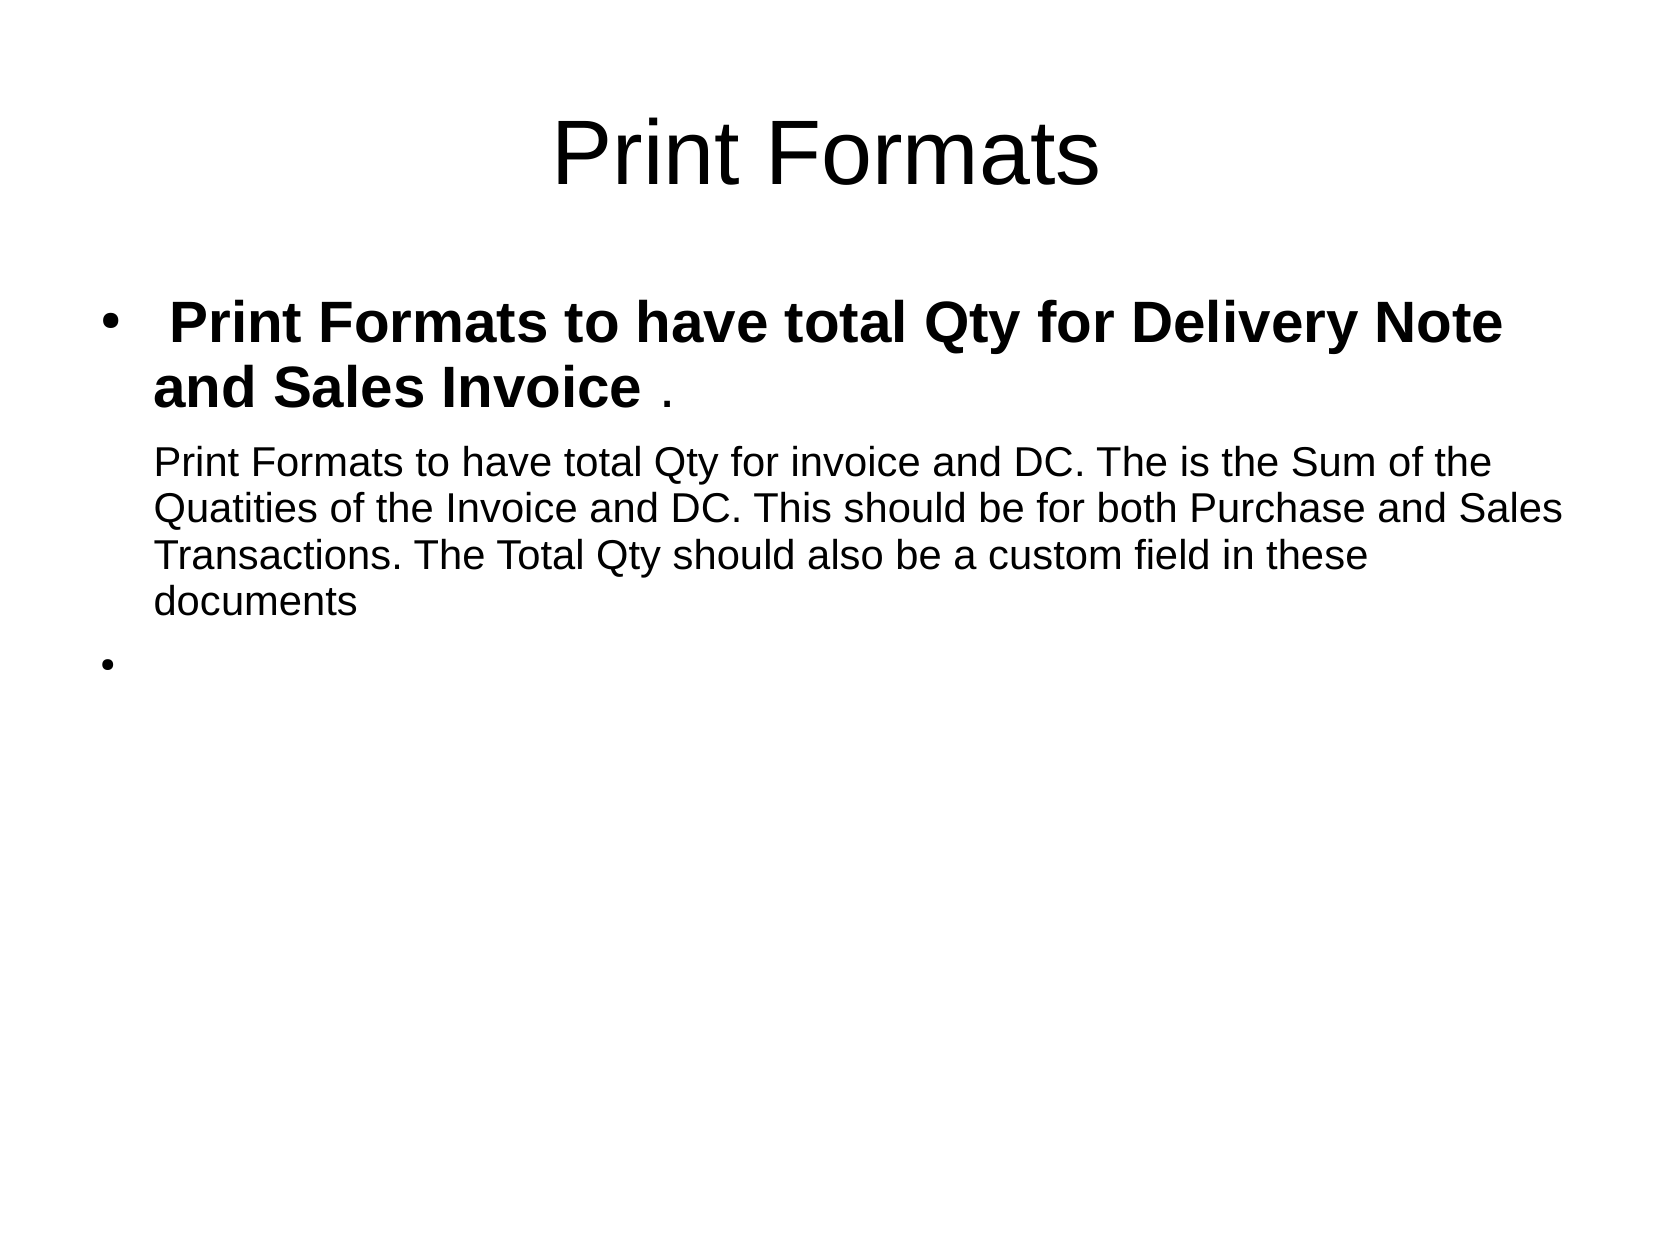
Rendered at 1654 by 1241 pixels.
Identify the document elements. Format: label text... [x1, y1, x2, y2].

title Print Formats [82, 49, 1571, 257]
list Print Formats to have total Qty for Delivery Note and Sales Invoice . Print Formats to have total Qty for invoice and DC. The is the Sum of the Quatities of the Invoice and DC. This should be for both Purchase and Sales Transactions. The Total Qty should also be a custom field in these documents [82, 290, 1571, 1010]
